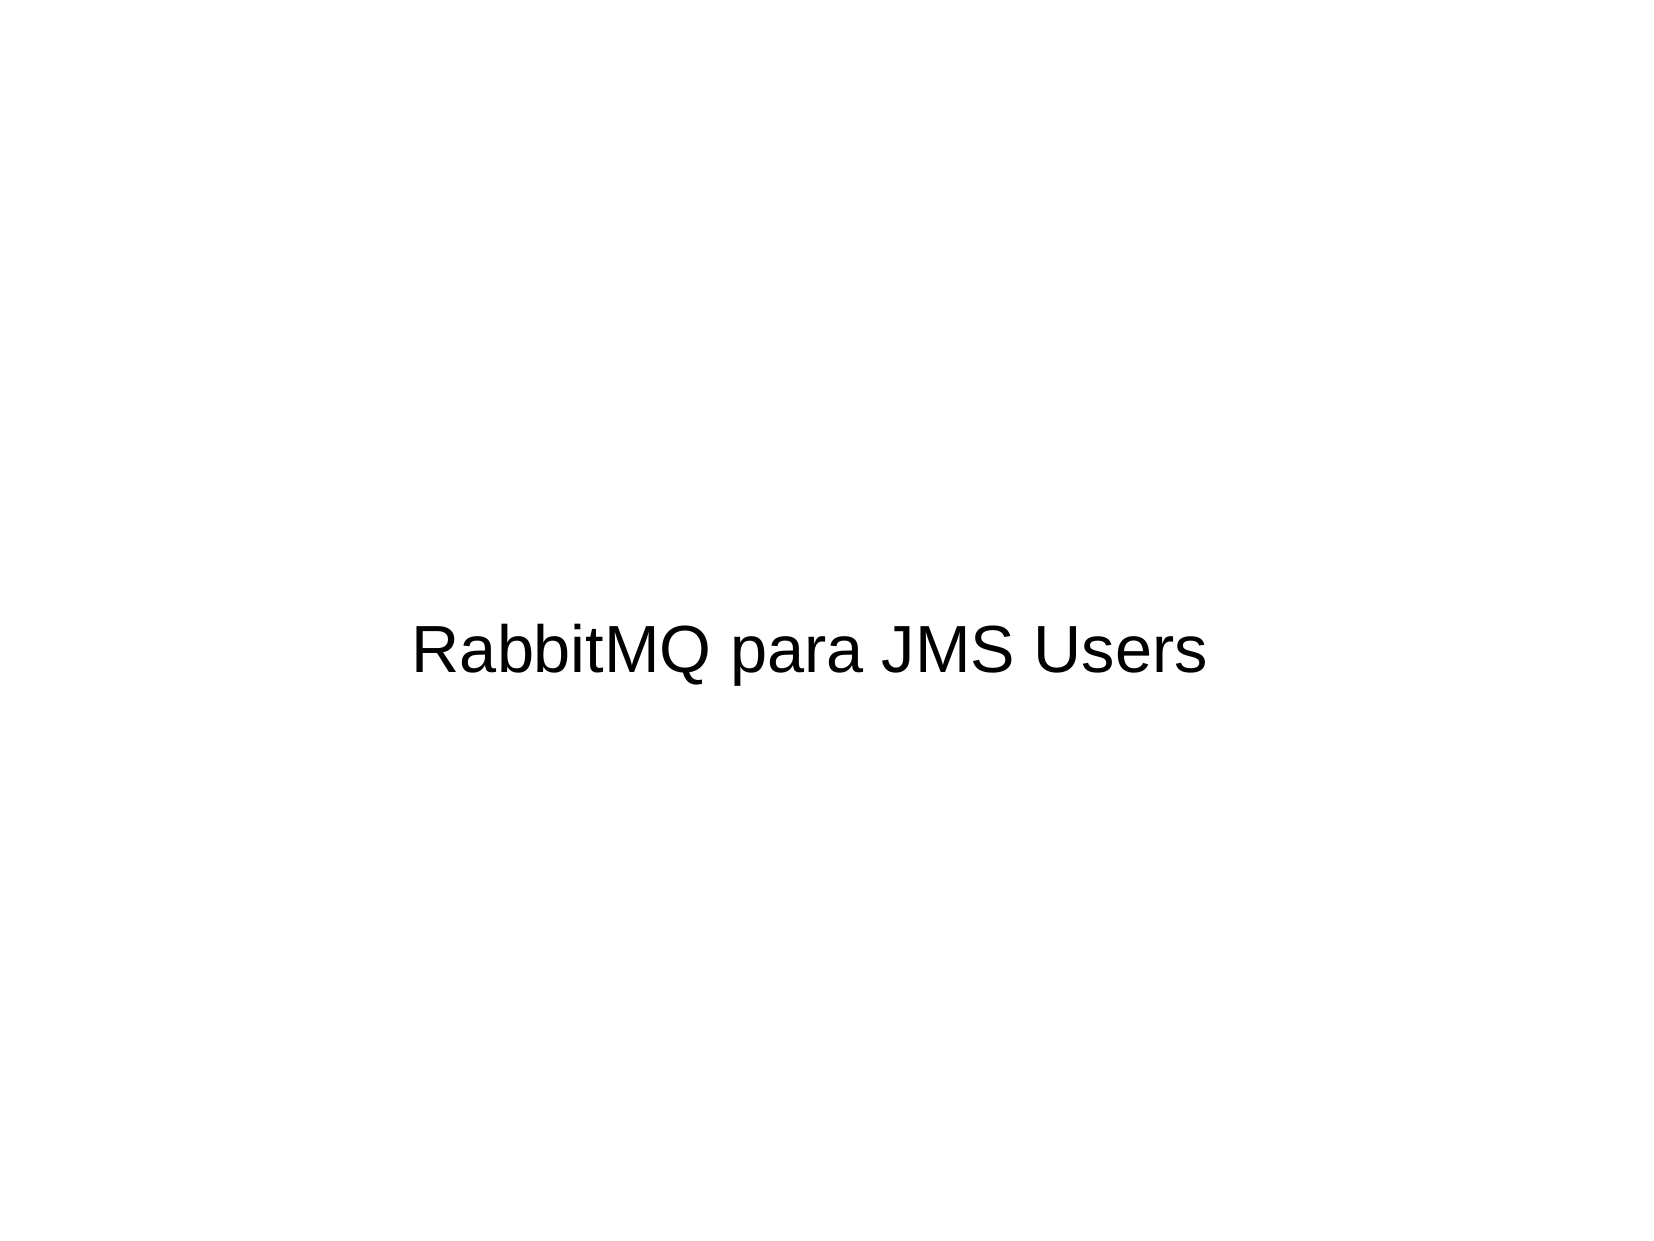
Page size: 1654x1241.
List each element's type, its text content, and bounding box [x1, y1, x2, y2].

list RabbitMQ para JMS Users [82, 290, 1538, 1010]
